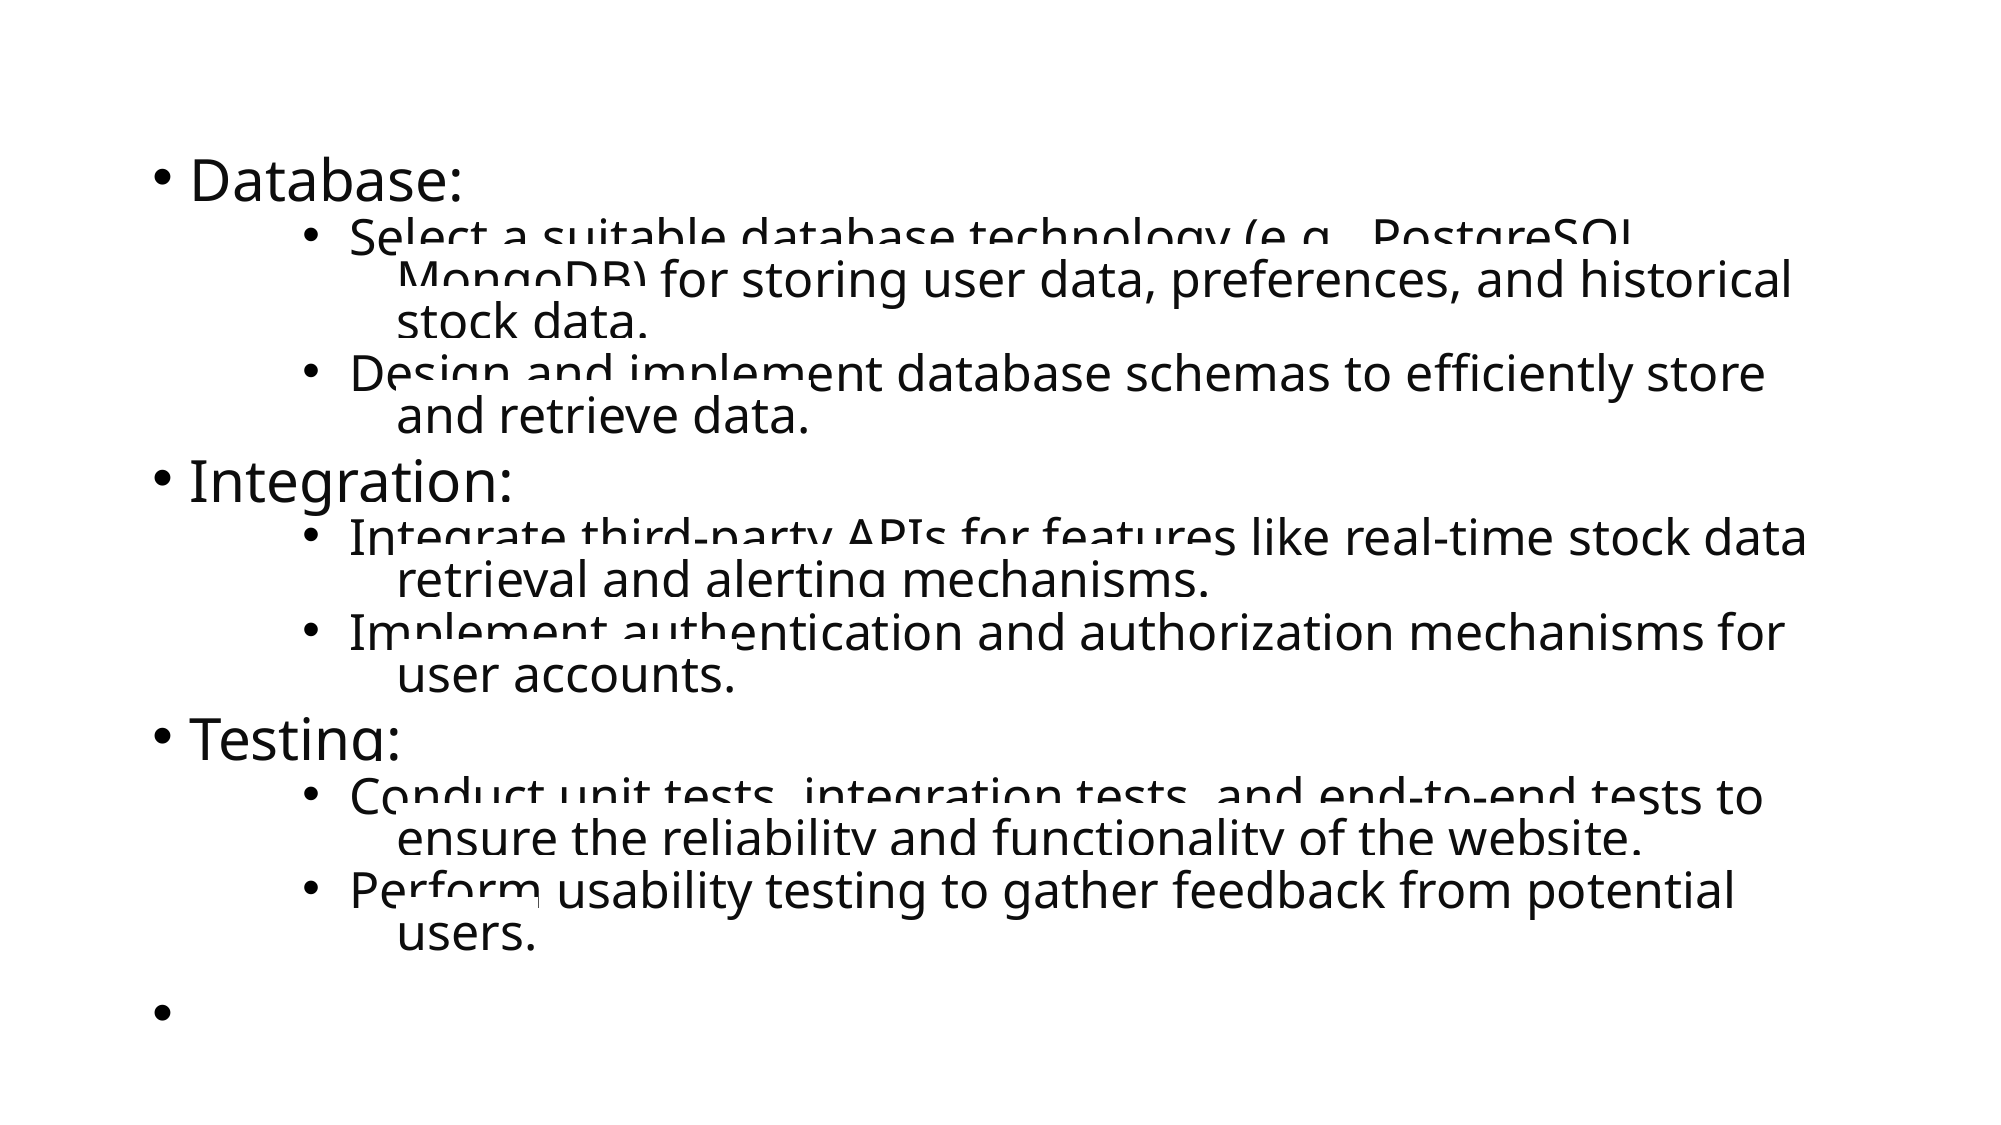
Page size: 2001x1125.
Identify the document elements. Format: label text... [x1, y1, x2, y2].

list Database: Select a suitable database technology (e.g., PostgreSQL, MongoDB) for storing user data, preferences, and historical stock data. Design and implement database schemas to efficiently store and retrieve data. Integration: Integrate third-party APIs for features like real-time stock data retrieval and alerting mechanisms. Implement authentication and authorization mechanisms for user accounts. Testing: Conduct unit tests, integration tests, and end-to-end tests to ensure the reliability and functionality of the website. Perform usability testing to gather feedback from potential users. [137, 155, 1863, 1014]
